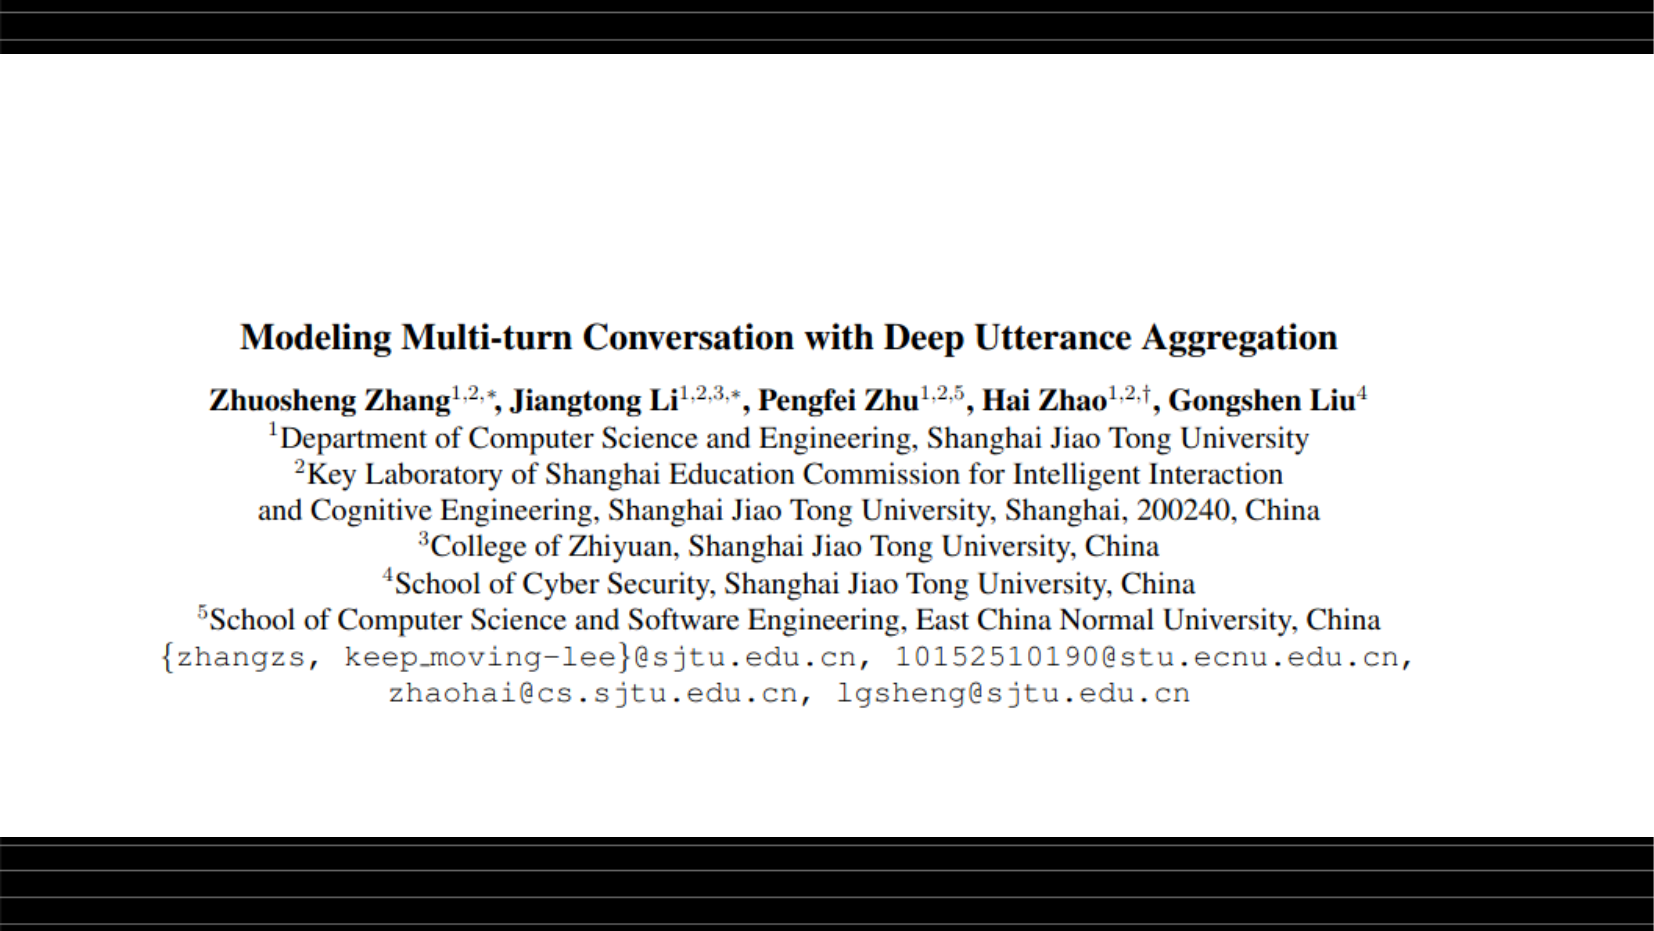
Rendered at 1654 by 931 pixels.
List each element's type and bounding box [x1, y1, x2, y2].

picture [68, 279, 1512, 755]
picture [0, 0, 1654, 54]
picture [0, 837, 1654, 931]
